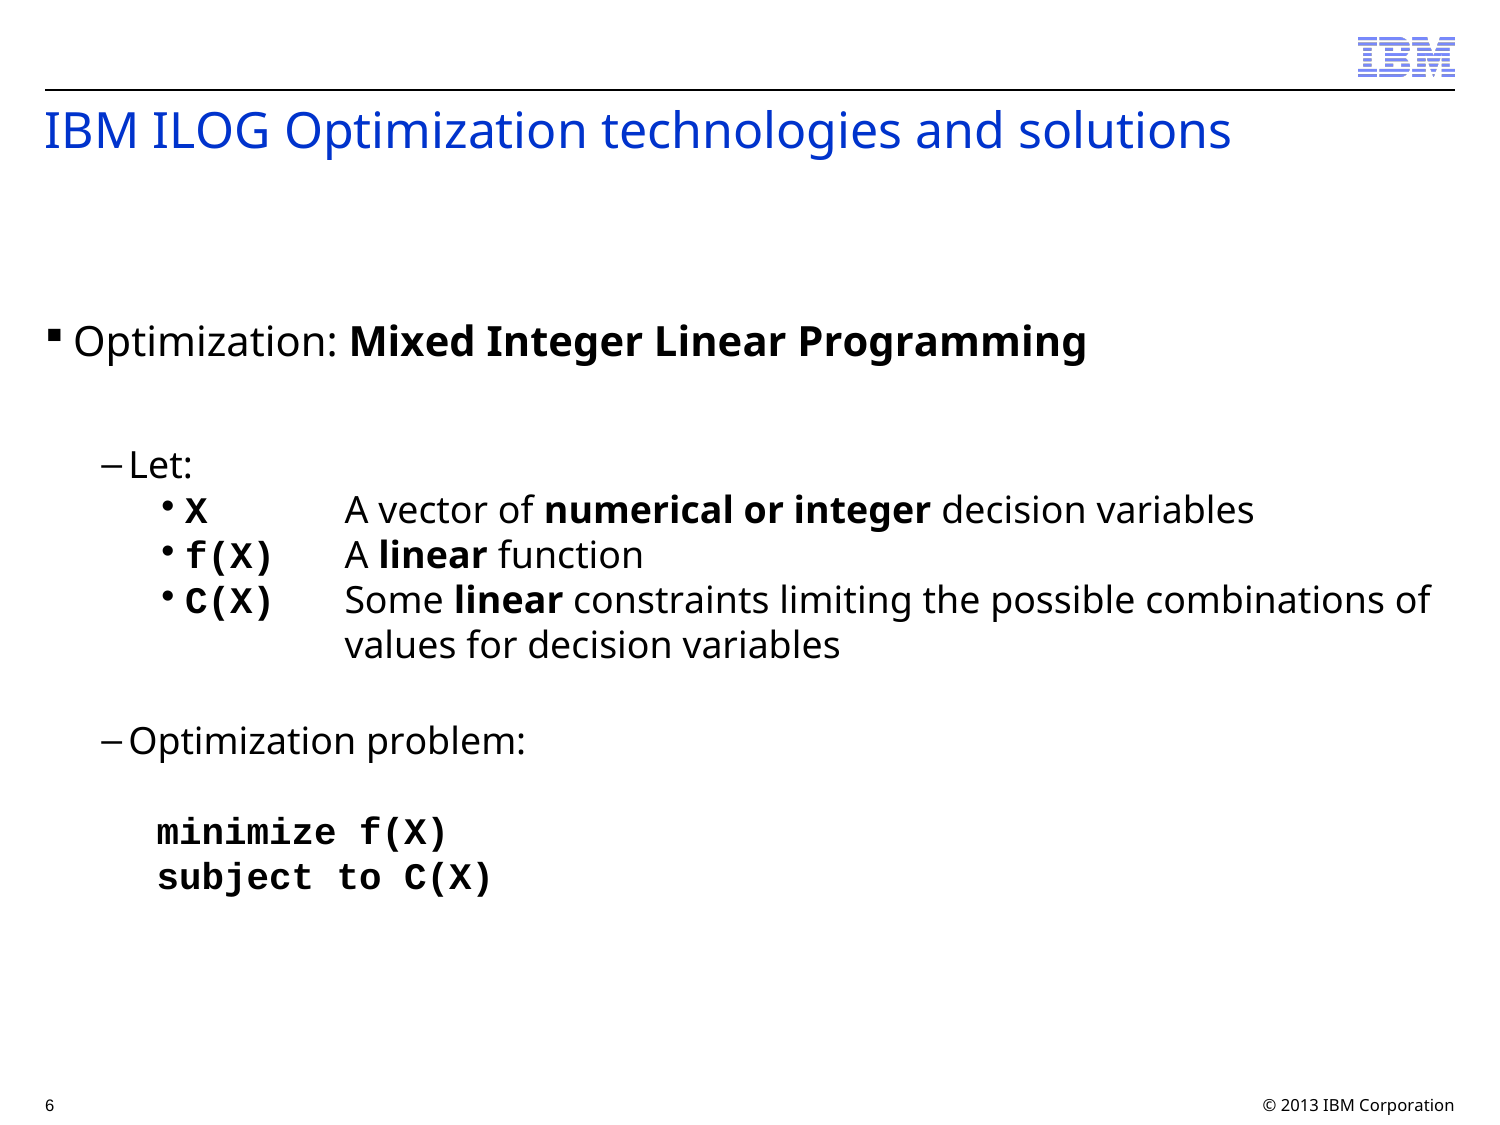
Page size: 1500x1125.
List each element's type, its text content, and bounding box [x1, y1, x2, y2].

list Optimization: Mixed Integer Linear Programming Let: X A vector of numerical or integer decision variables f(X) A linear function C(X) Some linear constraints limiting the possible combinations of values for decision variables Optimization problem: minimize f(X) subject to C(X) [29, 307, 1455, 1043]
title IBM ILOG Optimization technologies and solutions [29, 97, 1455, 203]
picture [1358, 37, 1455, 77]
